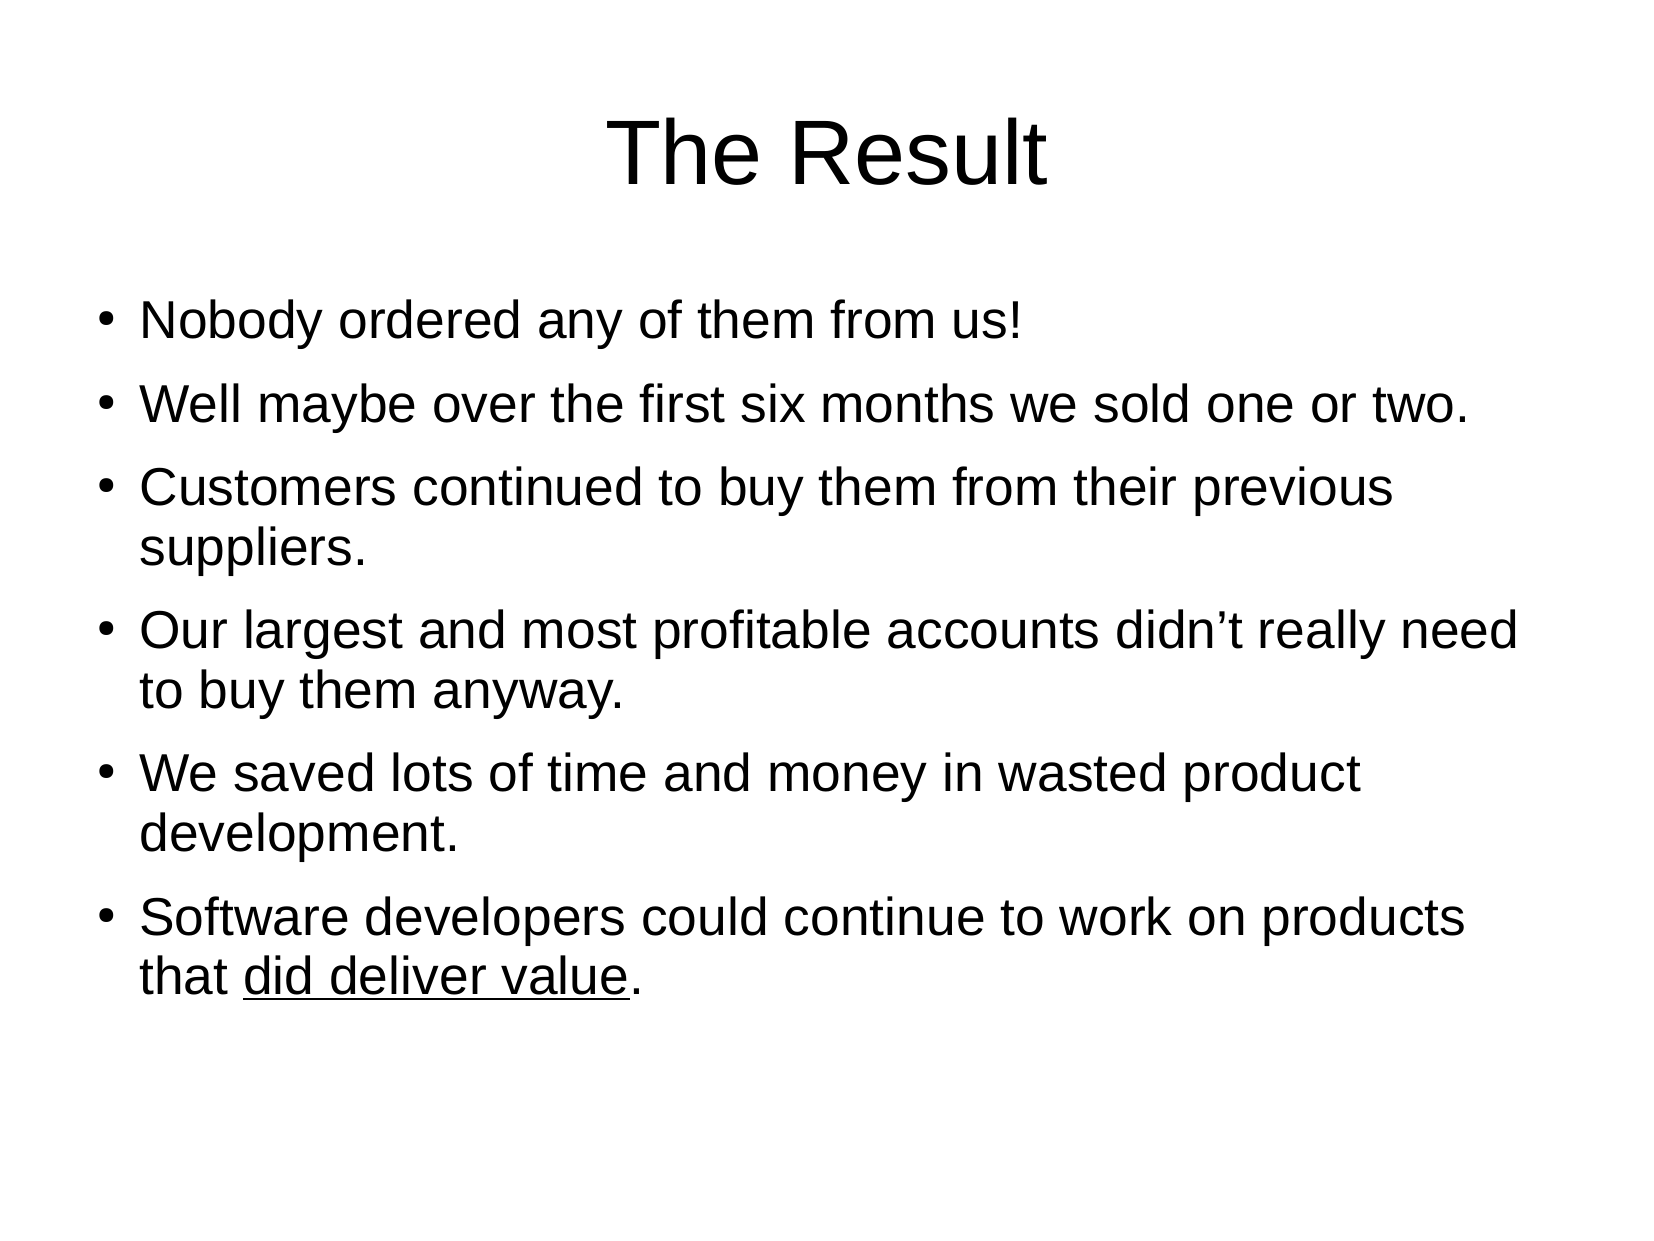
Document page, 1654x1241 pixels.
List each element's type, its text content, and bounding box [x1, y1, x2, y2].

list Nobody ordered any of them from us! Well maybe over the first six months we sold one or two. Customers continued to buy them from their previous suppliers. Our largest and most profitable accounts didn’t really need to buy them anyway. We saved lots of time and money in wasted product development. Software developers could continue to work on products that did deliver value. [82, 290, 1571, 1010]
title The Result [82, 49, 1571, 257]
